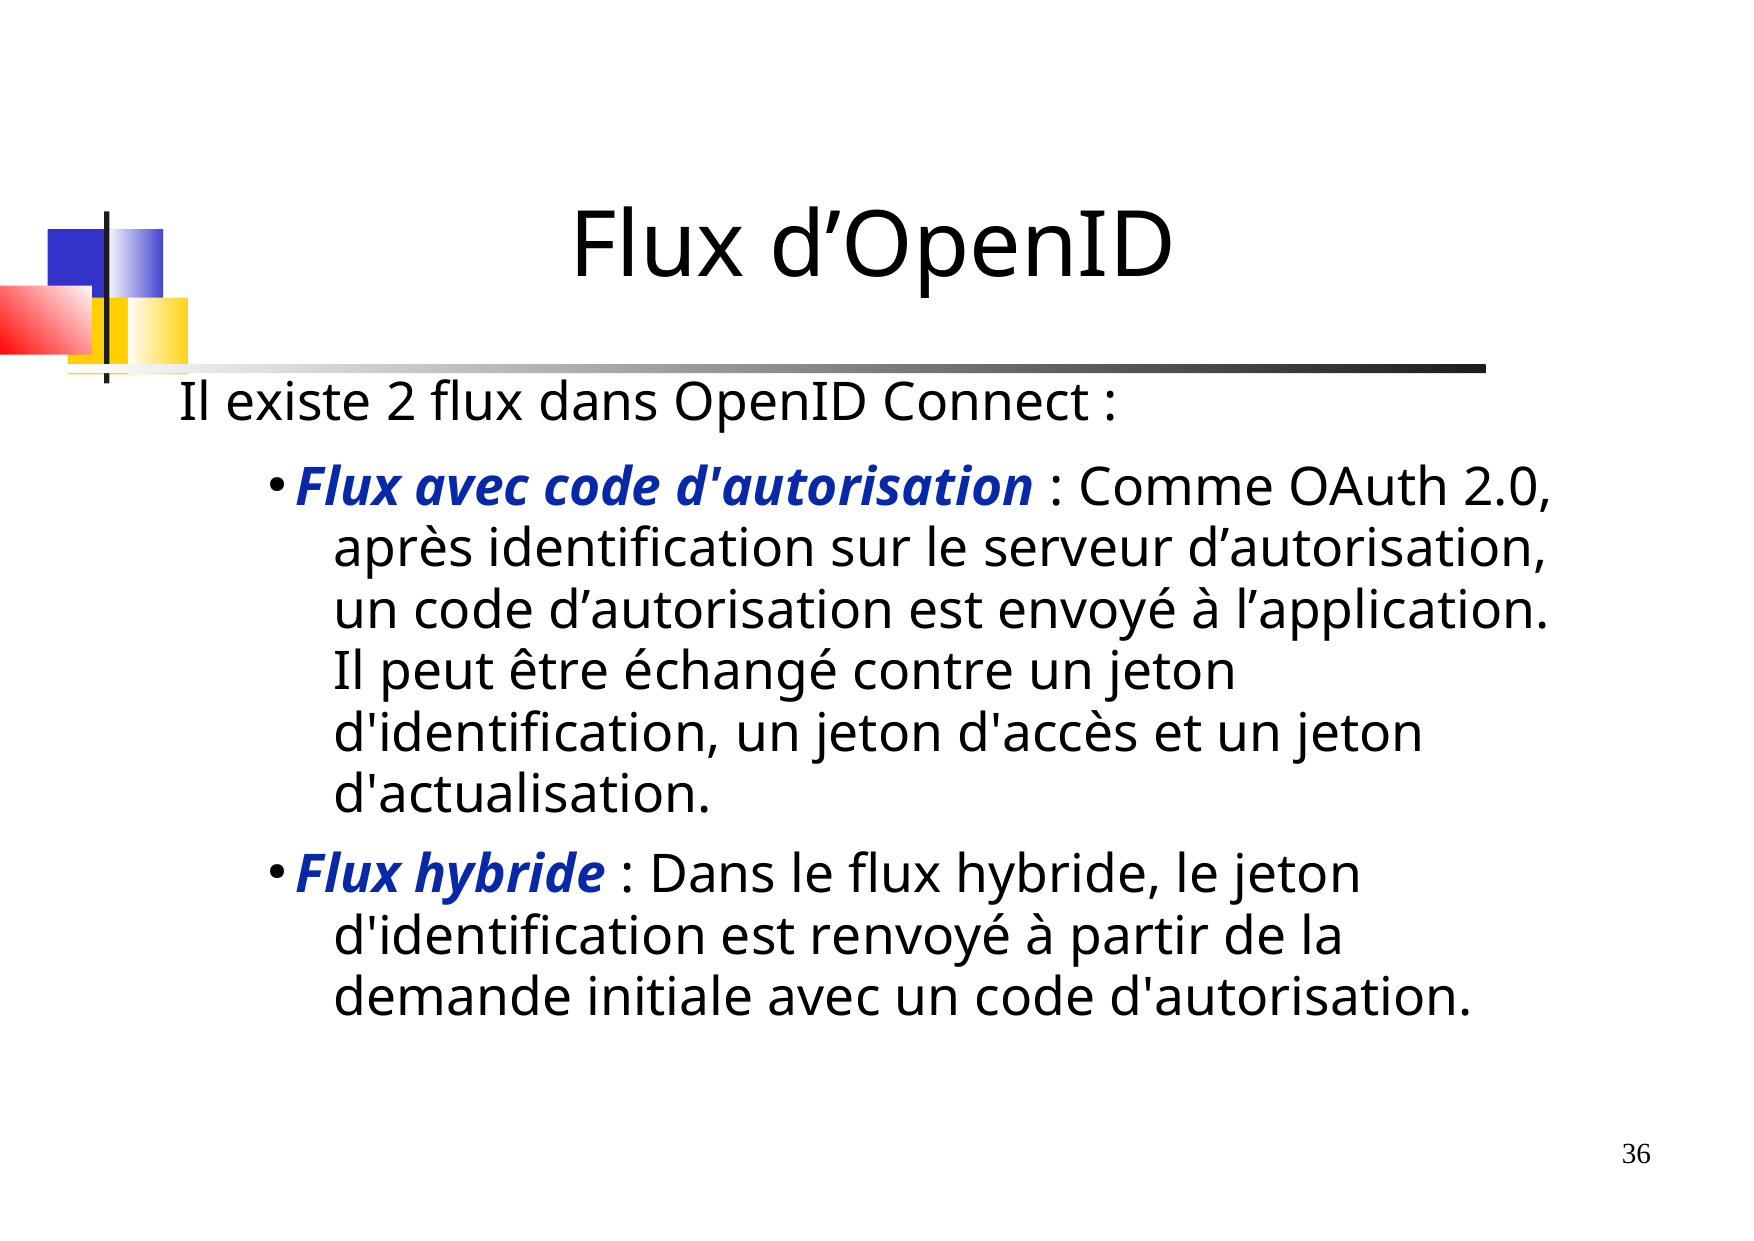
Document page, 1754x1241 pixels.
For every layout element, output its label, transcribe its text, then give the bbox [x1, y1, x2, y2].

title Flux d’OpenID [179, 139, 1567, 351]
list Il existe 2 flux dans OpenID Connect : Flux avec code d'autorisation : Comme OAuth 2.0, après identification sur le serveur d’autorisation, un code d’autorisation est envoyé à l’application. Il peut être échangé contre un jeton d'identification, un jeton d'accès et un jeton d'actualisation. Flux hybride : Dans le flux hybride, le jeton d'identification est renvoyé à partir de la demande initiale avec un code d'autorisation. [179, 371, 1567, 1091]
